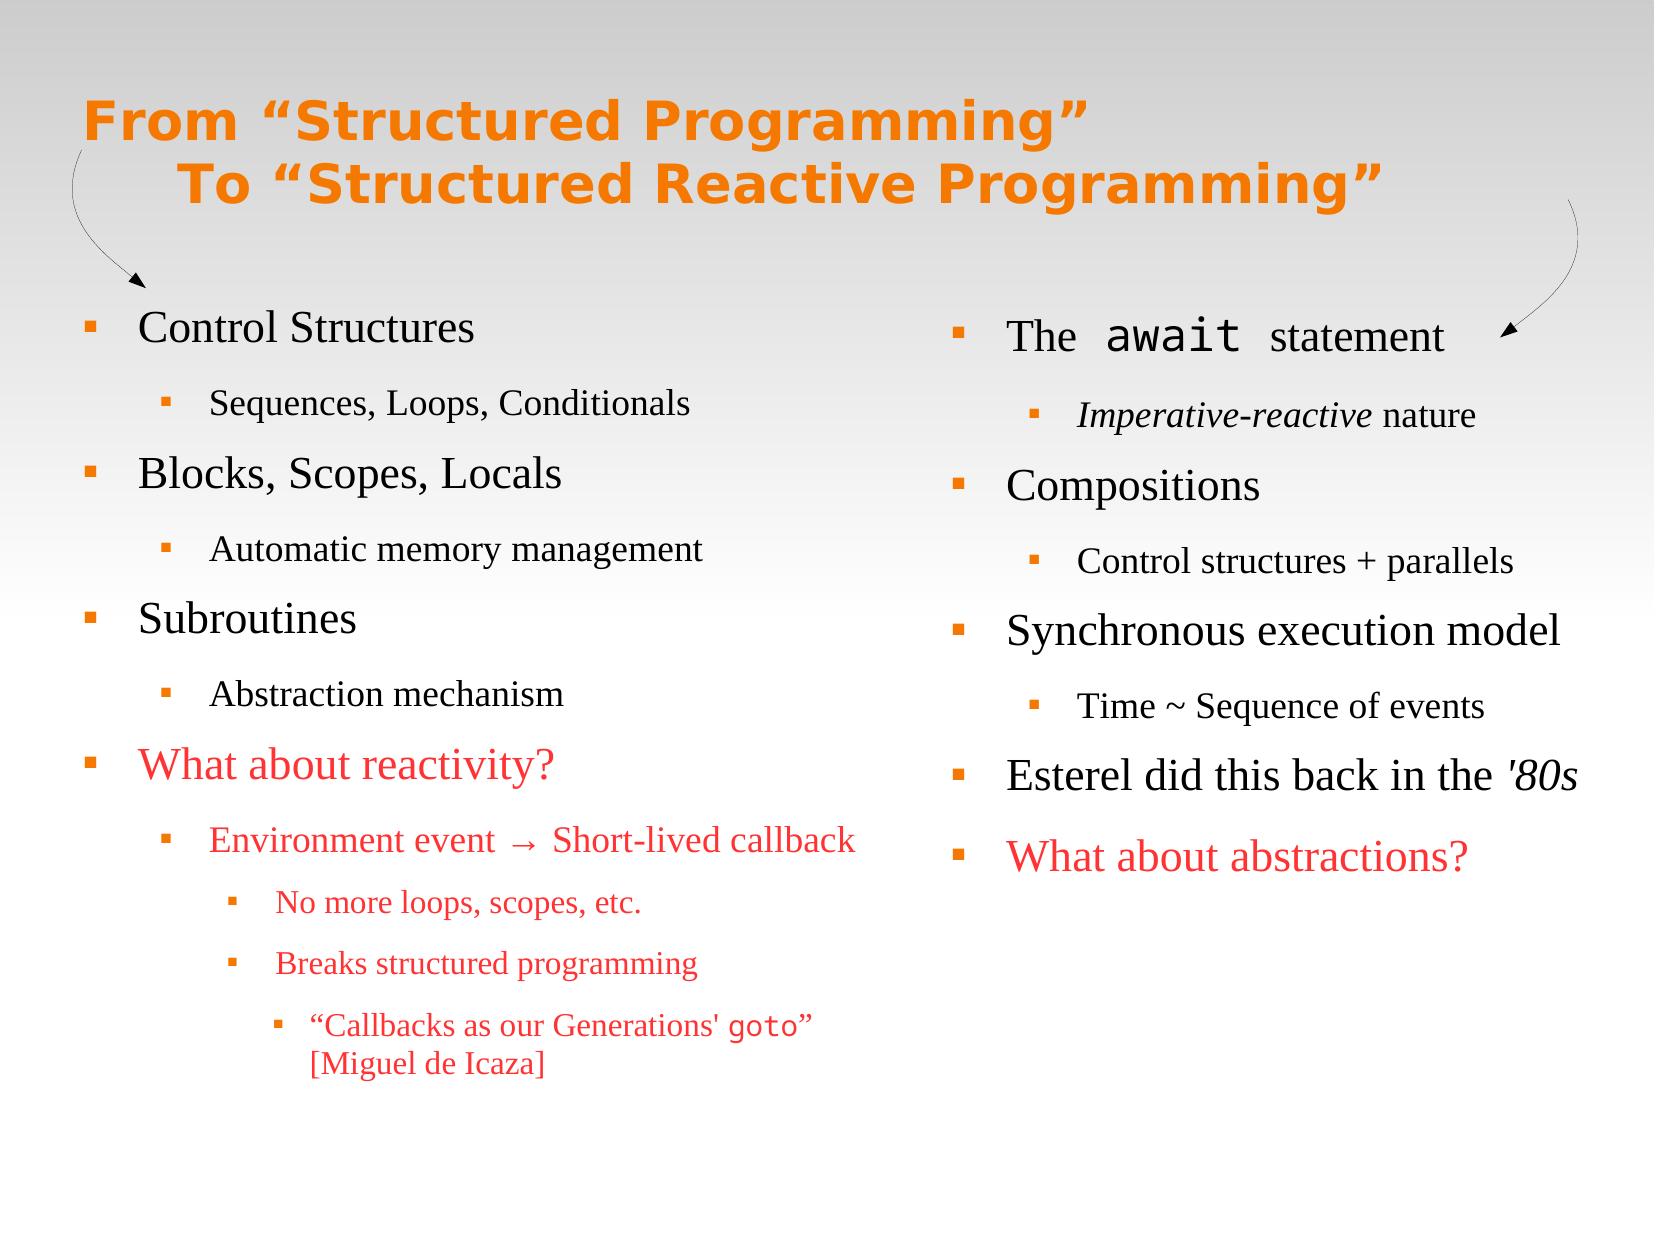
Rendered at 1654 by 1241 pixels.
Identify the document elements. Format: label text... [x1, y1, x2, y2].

title From “Structured Programming” To “Structured Reactive Programming” [82, 49, 1571, 257]
list The await statement Imperative-reactive nature Compositions Control structures + parallels Synchronous execution model Time ~ Sequence of events Esterel did this back in the '80s What about abstractions? [863, 302, 1654, 1121]
list Control Structures Sequences, Loops, Conditionals Blocks, Scopes, Locals Automatic memory management Subroutines Abstraction mechanism What about reactivity? Environment event → Short-lived callback No more loops, scopes, etc. Breaks structured programming “Callbacks as our Generations' goto” [Miguel de Icaza] [0, 302, 863, 1128]
